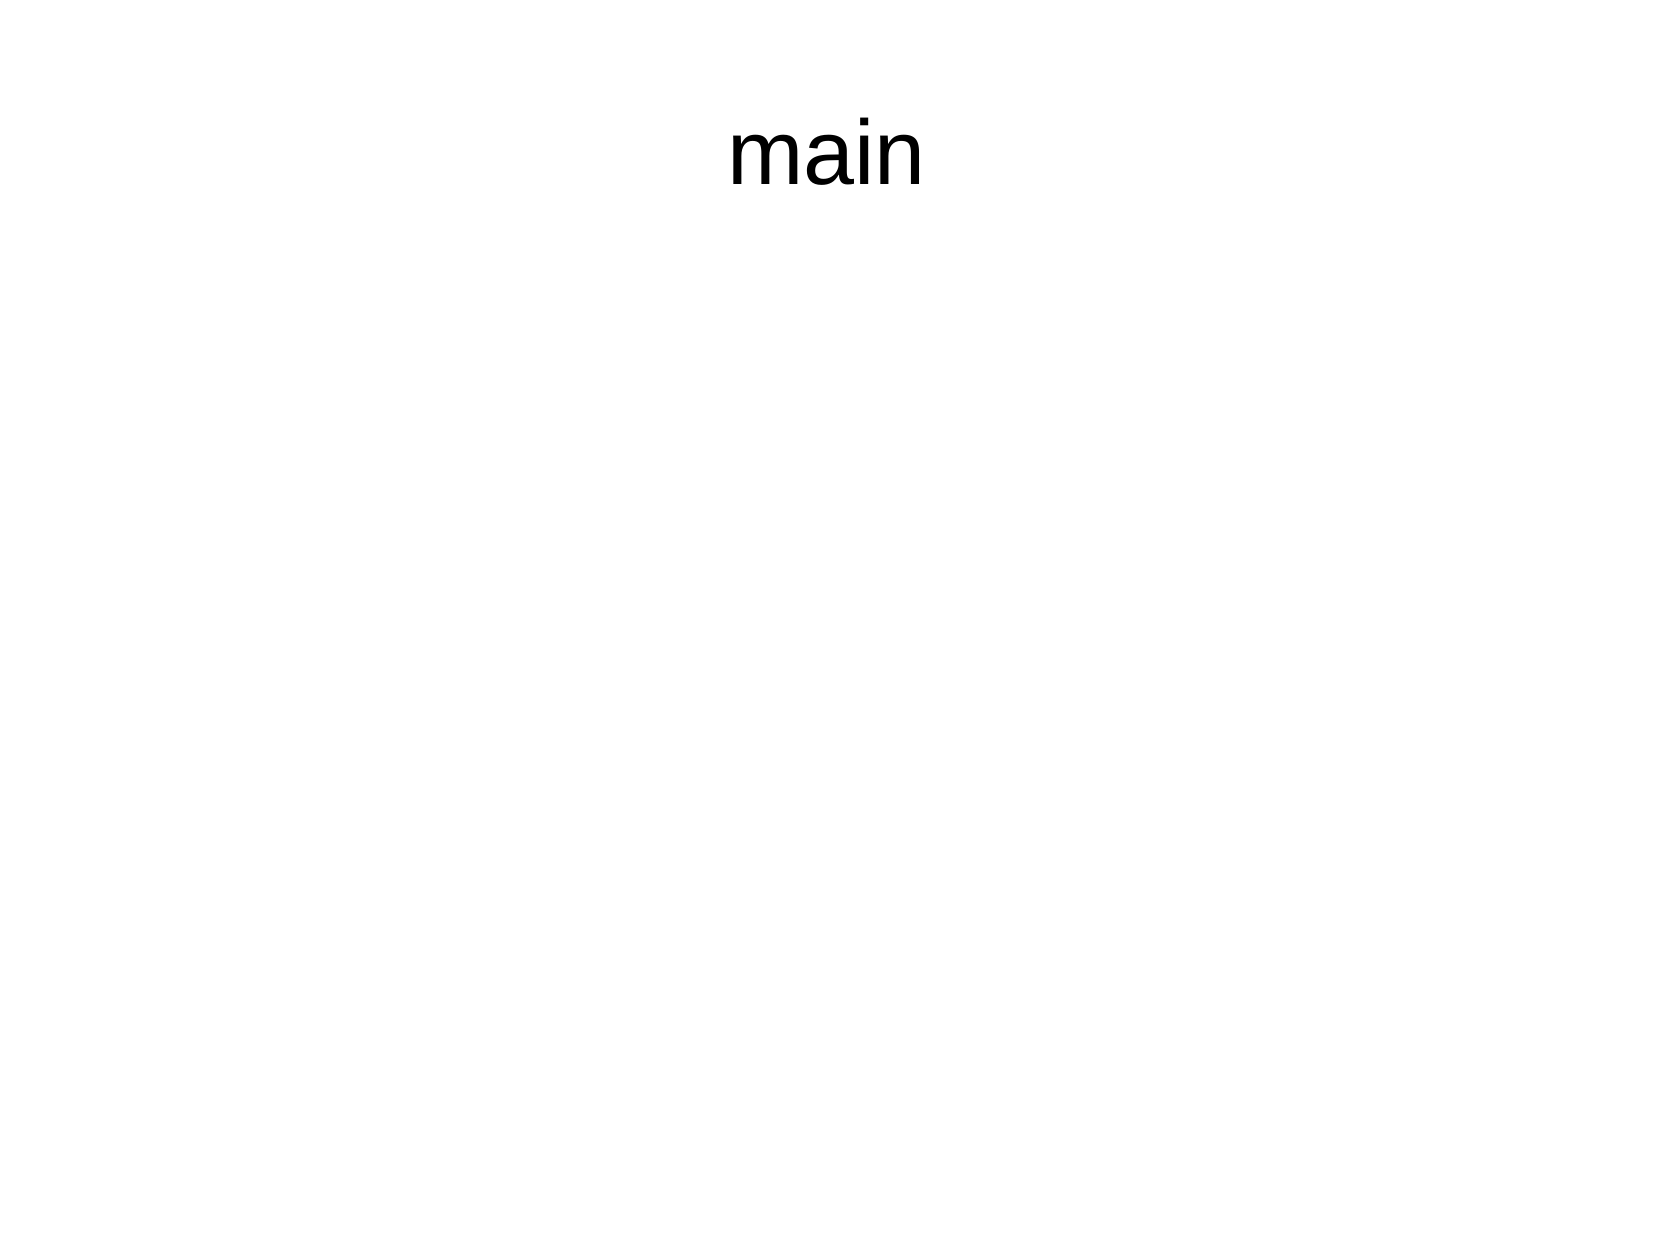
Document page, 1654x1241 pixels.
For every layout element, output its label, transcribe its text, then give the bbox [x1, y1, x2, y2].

title main [82, 49, 1571, 257]
